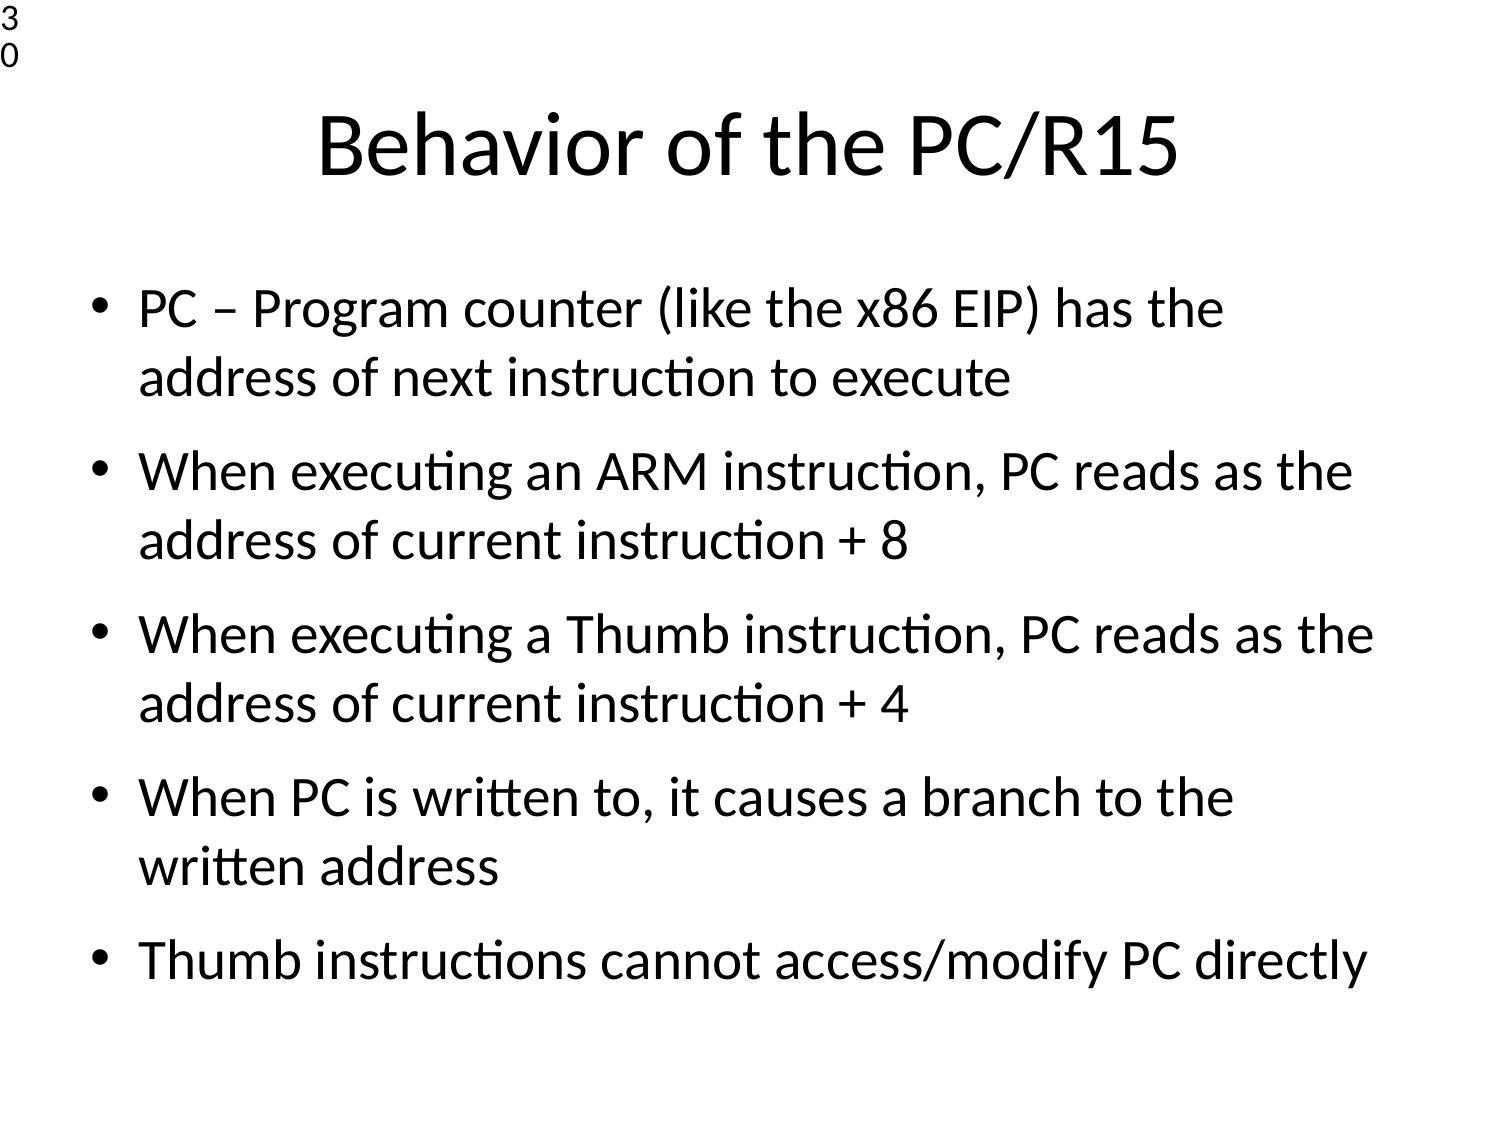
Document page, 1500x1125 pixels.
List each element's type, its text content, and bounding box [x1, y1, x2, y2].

title Behavior of the PC/R15 [75, 45, 1425, 233]
list PC – Program counter (like the x86 EIP) has the address of next instruction to execute When executing an ARM instruction, PC reads as the address of current instruction + 8 When executing a Thumb instruction, PC reads as the address of current instruction + 4 When PC is written to, it causes a branch to the written address Thumb instructions cannot access/modify PC directly [75, 262, 1425, 1005]
